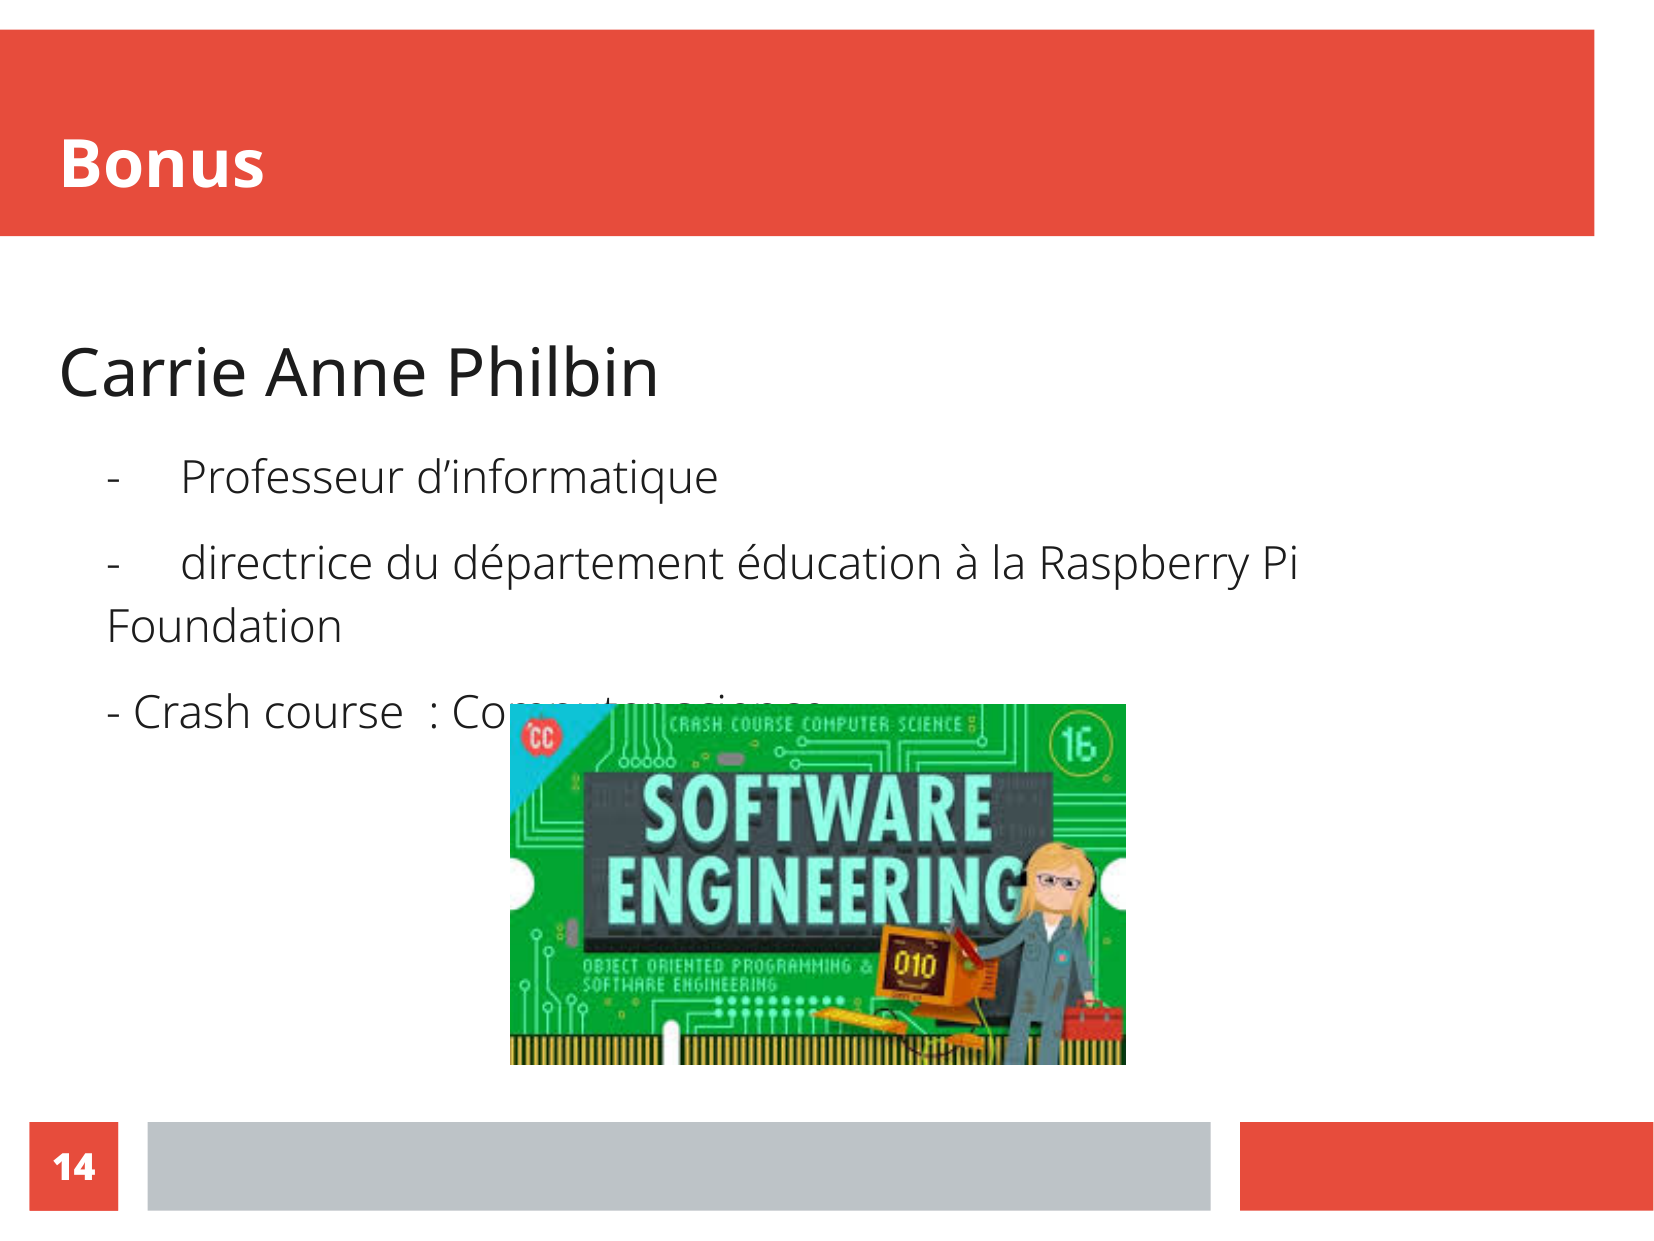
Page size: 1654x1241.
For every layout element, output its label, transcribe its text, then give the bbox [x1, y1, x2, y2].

picture [510, 704, 1126, 1066]
title Bonus [59, 59, 1595, 207]
list Carrie Anne Philbin - Professeur d’informatique - directrice du département éducation à la Raspberry Pi Foundation - Crash course : Computer science [59, 324, 1565, 1093]
